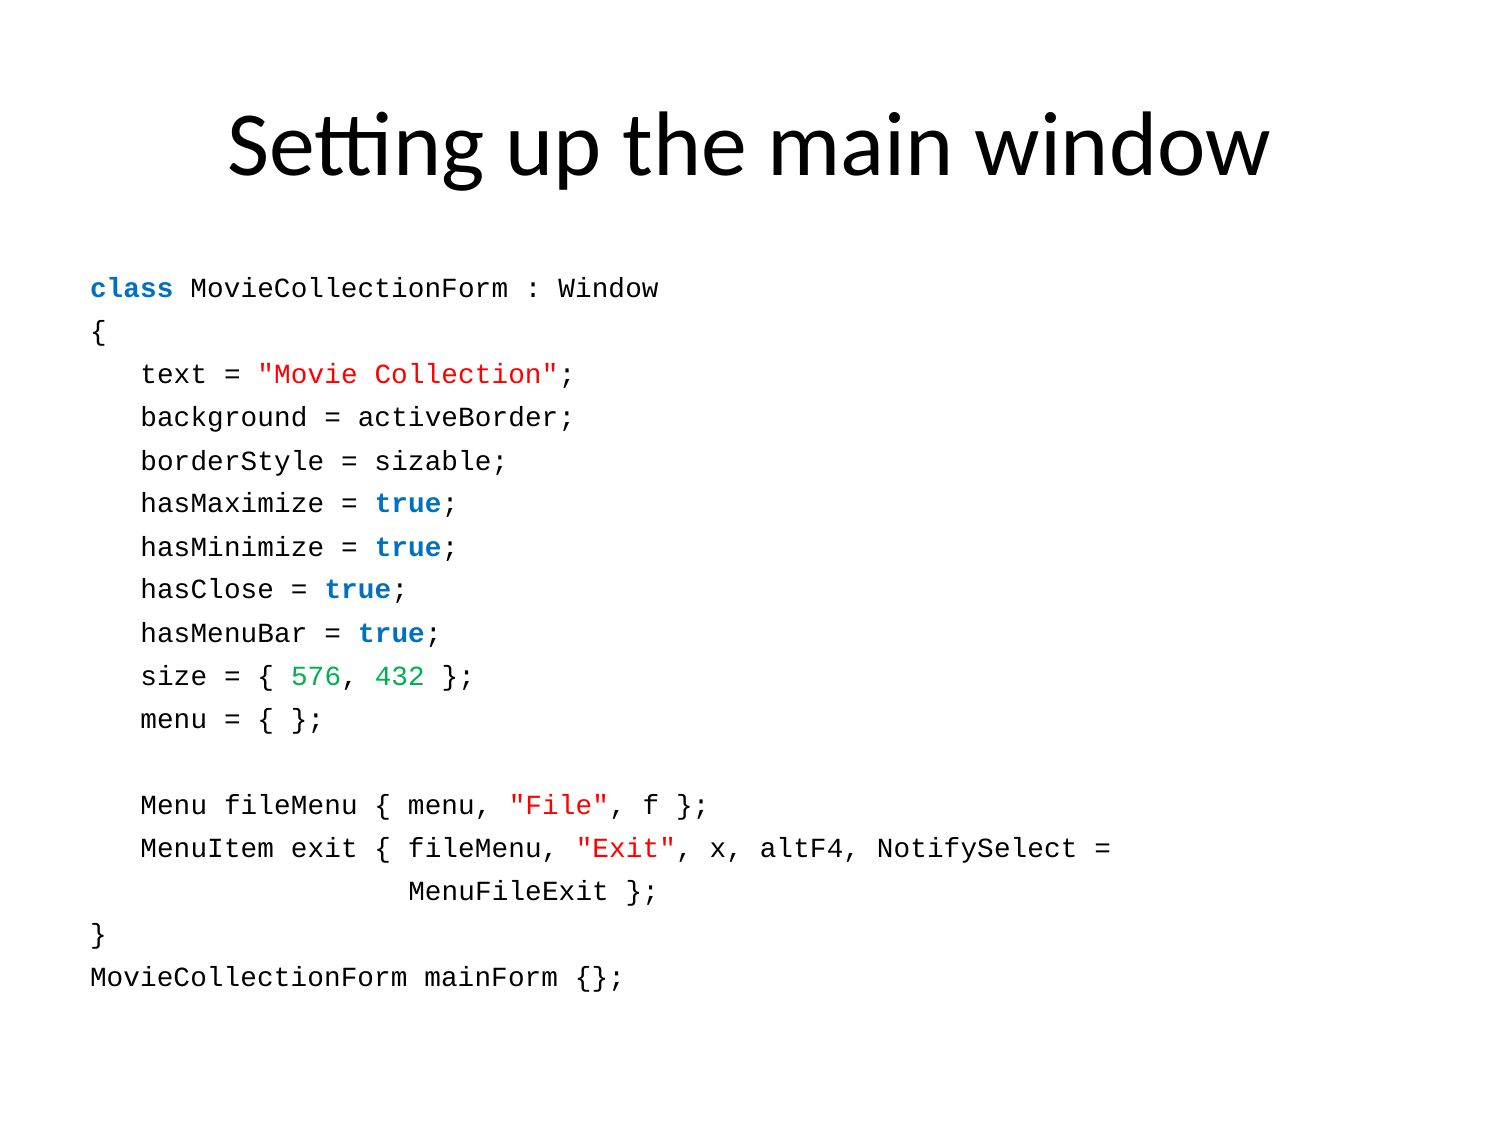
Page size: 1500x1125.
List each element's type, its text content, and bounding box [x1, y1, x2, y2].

title Setting up the main window [75, 45, 1425, 233]
list class MovieCollectionForm : Window { text = "Movie Collection"; background = activeBorder; borderStyle = sizable; hasMaximize = true; hasMinimize = true; hasClose = true; hasMenuBar = true; size = { 576, 432 }; menu = { }; Menu fileMenu { menu, "File", f }; MenuItem exit { fileMenu, "Exit", x, altF4, NotifySelect = MenuFileExit }; } MovieCollectionForm mainForm {}; [75, 262, 1425, 1005]
